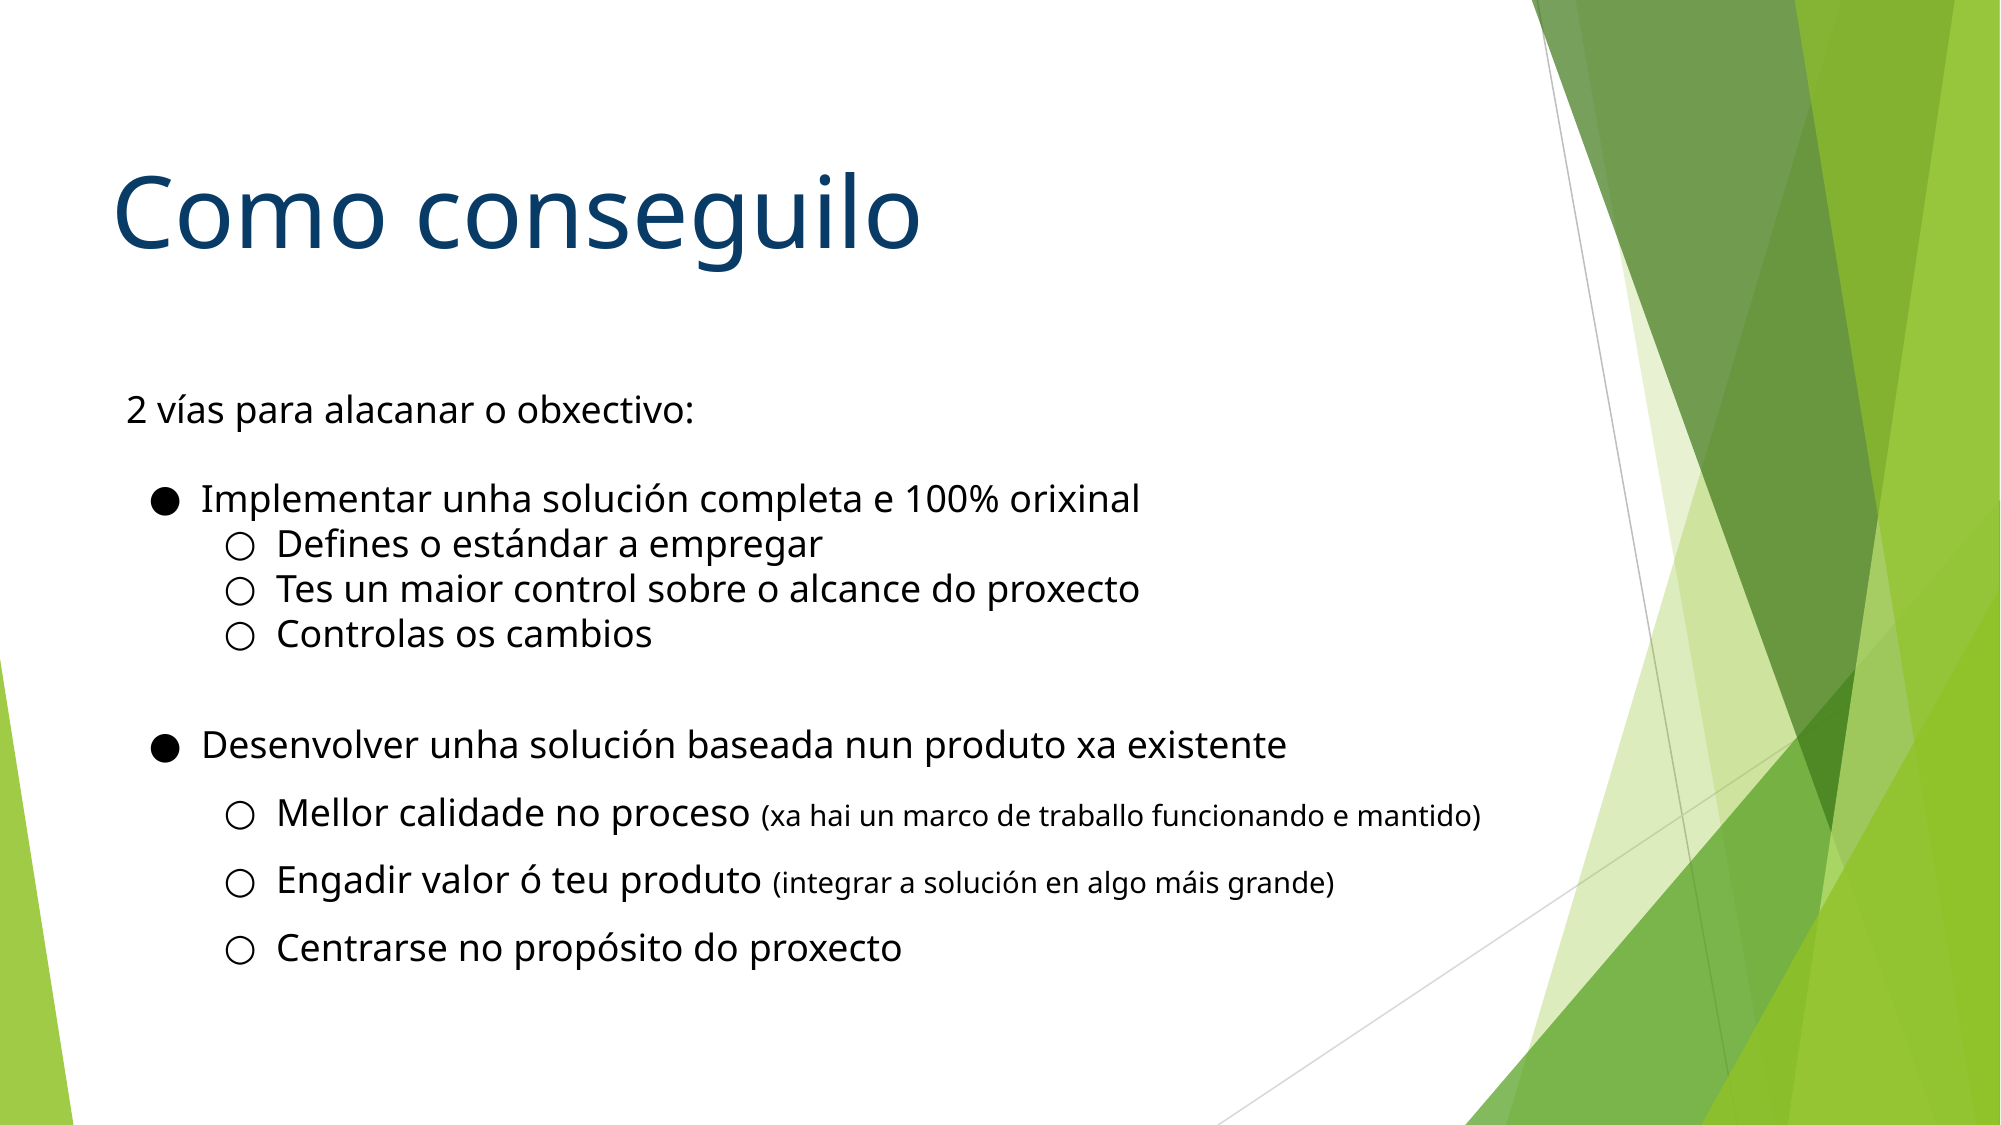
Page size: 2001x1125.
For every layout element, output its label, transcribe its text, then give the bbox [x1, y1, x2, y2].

title Como conseguilo [111, 99, 1522, 280]
subtitle 2 vías para alacanar o obxectivo: Implementar unha solución completa e 100% orixinal Defines o estándar a empregar Tes un maior control sobre o alcance do proxecto Controlas os cambios Desenvolver unha solución baseada nun produto xa existente Mellor calidade no proceso (xa hai un marco de traballo funcionando e mantido) Engadir valor ó teu produto (integrar a solución en algo máis grande) Centrarse no propósito do proxecto [111, 280, 1567, 1075]
